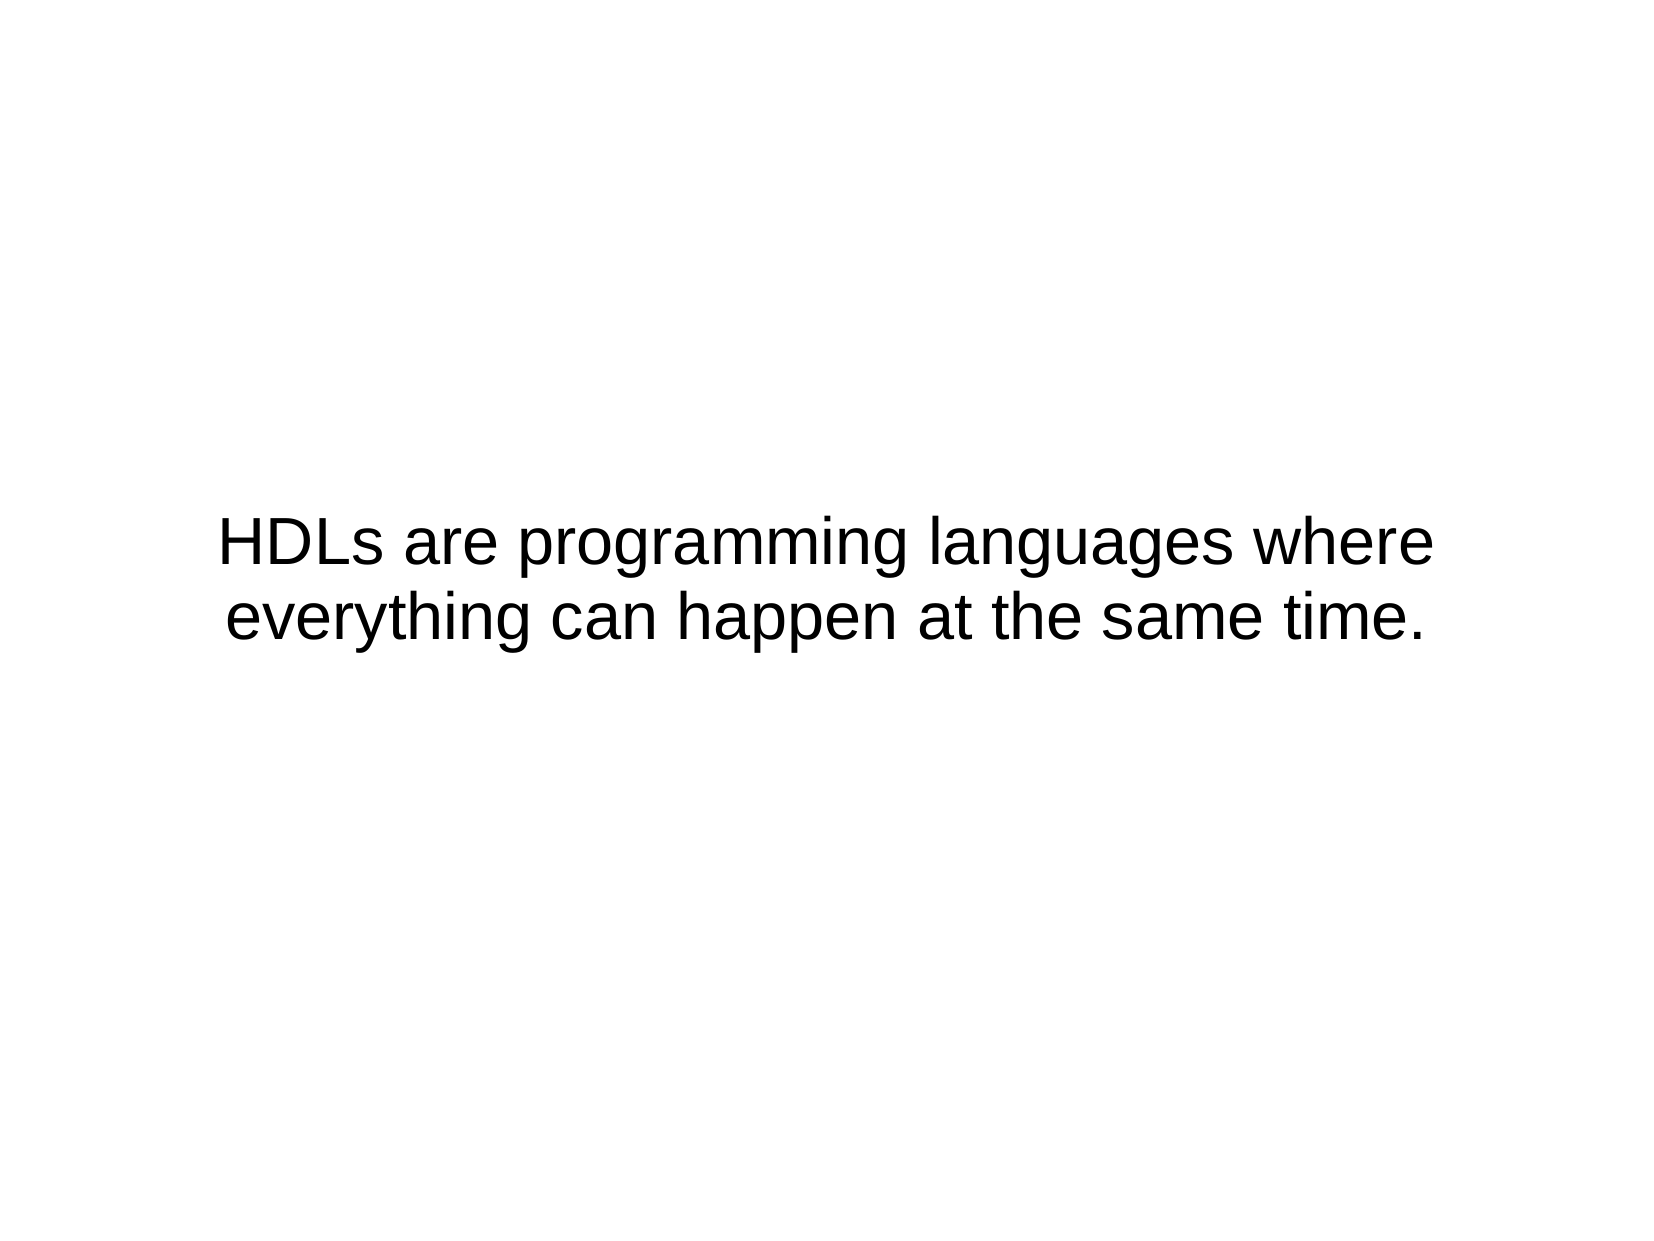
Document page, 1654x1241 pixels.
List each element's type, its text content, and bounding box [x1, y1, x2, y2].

subtitle HDLs are programming languages where everything can happen at the same time. [82, 56, 1571, 1102]
